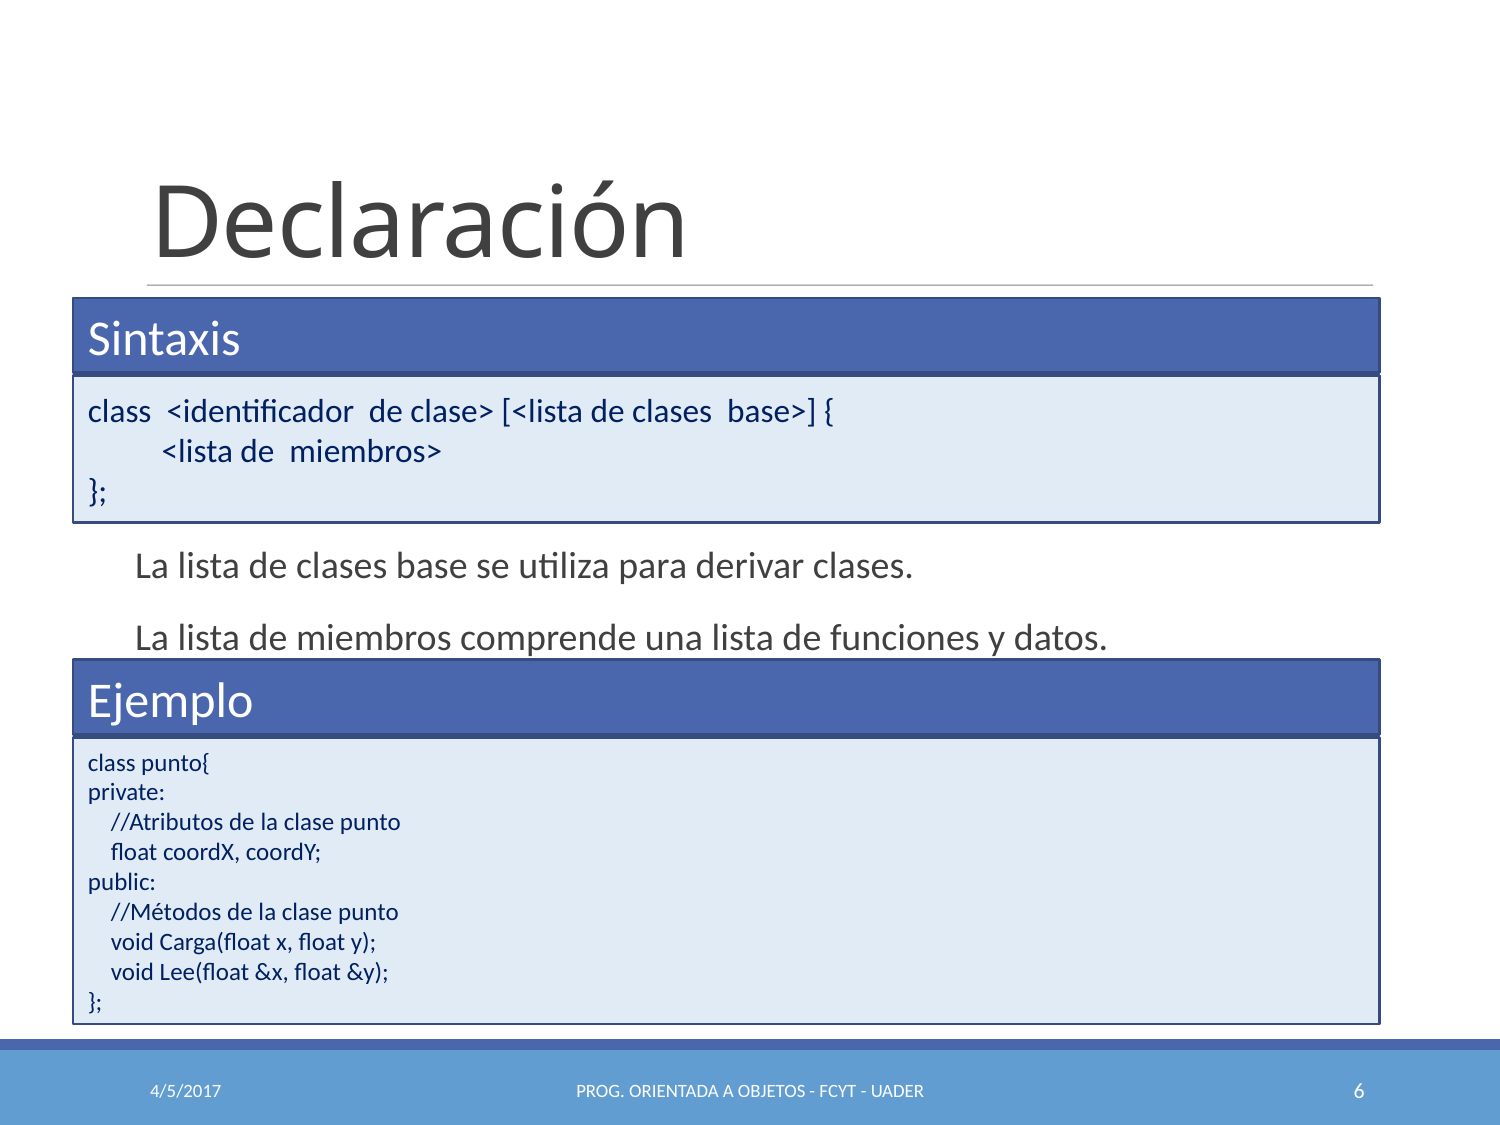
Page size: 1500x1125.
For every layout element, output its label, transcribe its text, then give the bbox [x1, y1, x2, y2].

slide_number 4/5/2017 [135, 1059, 440, 1120]
text_box Ejemplo [73, 659, 1380, 735]
list La lista de clases base se utiliza para derivar clases. La lista de miembros comprende una lista de funciones y datos. [135, 533, 1373, 659]
slide_number <número> [1218, 1059, 1380, 1120]
text_box Sintaxis [73, 297, 1380, 373]
footer Prog. Orientada a Objetos - FCyT - UADER [453, 1059, 1047, 1120]
text_box class punto{ private: //Atributos de la clase punto float coordX, coordY; public: //Métodos de la clase punto void Carga(float x, float y); void Lee(float &x, float &y); }; [73, 737, 1380, 1024]
title Declaración [135, 47, 1373, 285]
text_box class <identificador de clase> [<lista de clases base>] { <lista de miembros> }; [73, 375, 1380, 523]
